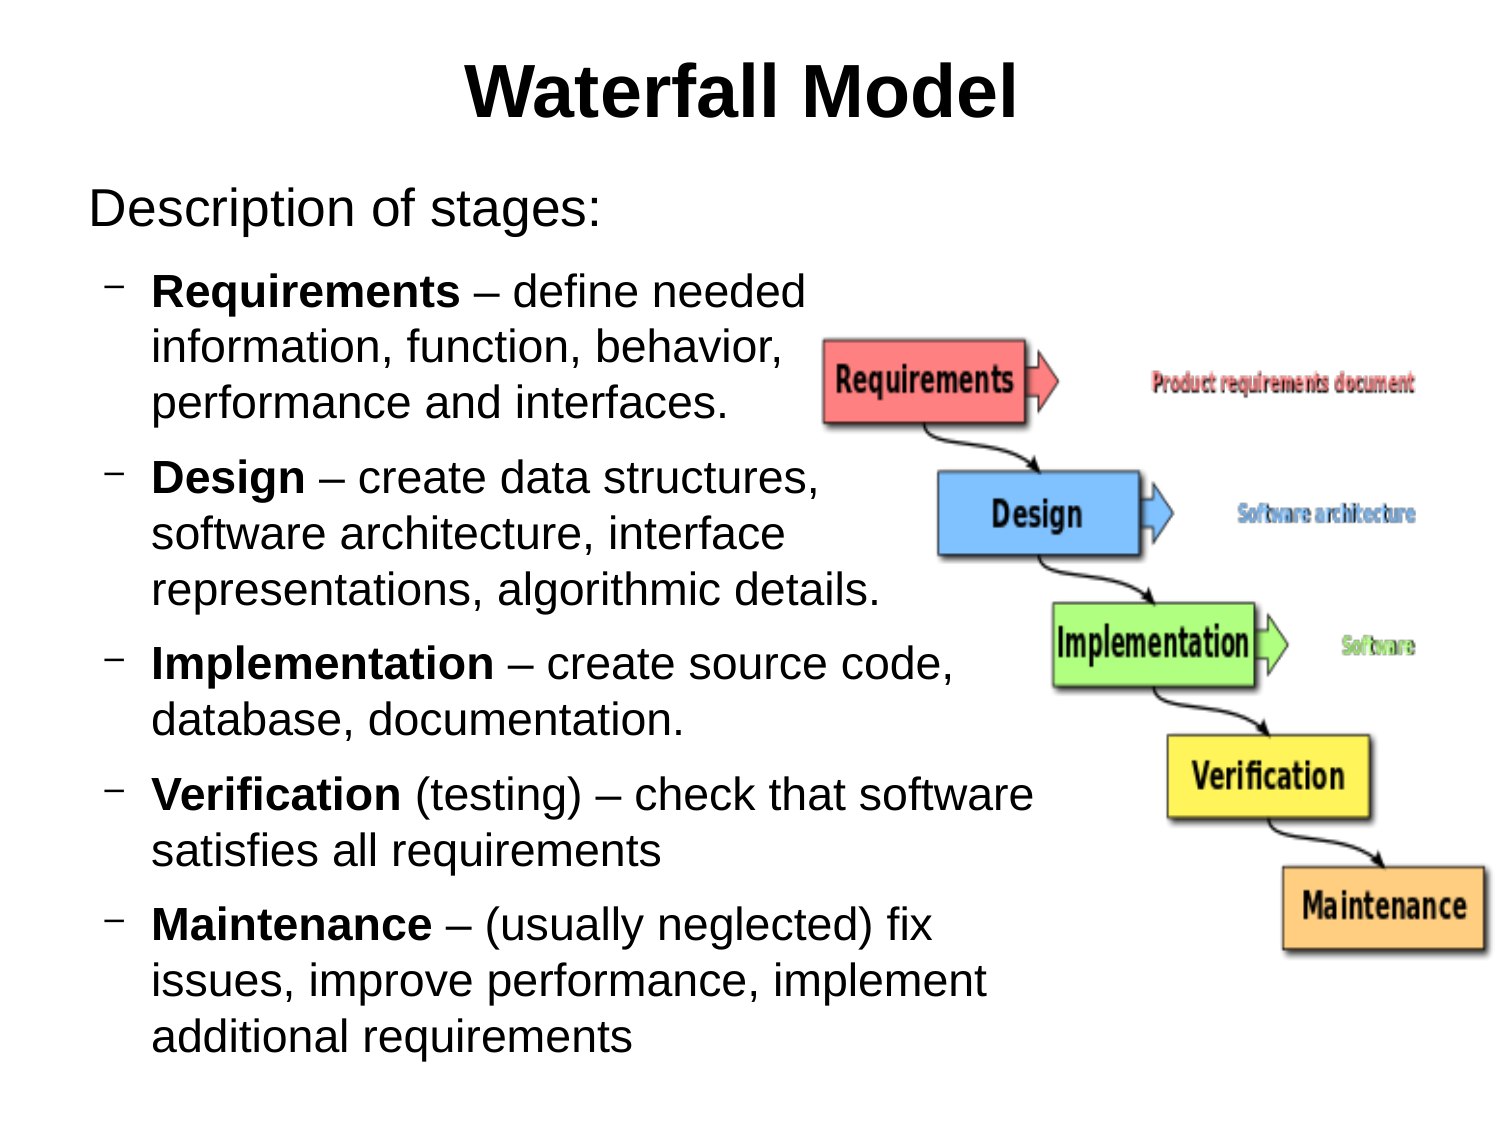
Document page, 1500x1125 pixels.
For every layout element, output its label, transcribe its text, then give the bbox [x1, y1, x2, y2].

title Waterfall Model [67, 21, 1418, 154]
list Description of stages: Requirements – define needed information, function, behavior, performance and interfaces. Design – create data structures, software architecture, interface representations, algorithmic details. Implementation – create source code, database, documentation. Verification (testing) – check that software satisfies all requirements Maintenance – (usually neglected) fix issues, improve performance, implement additional requirements [11, 165, 1063, 1075]
picture [820, 331, 1495, 963]
